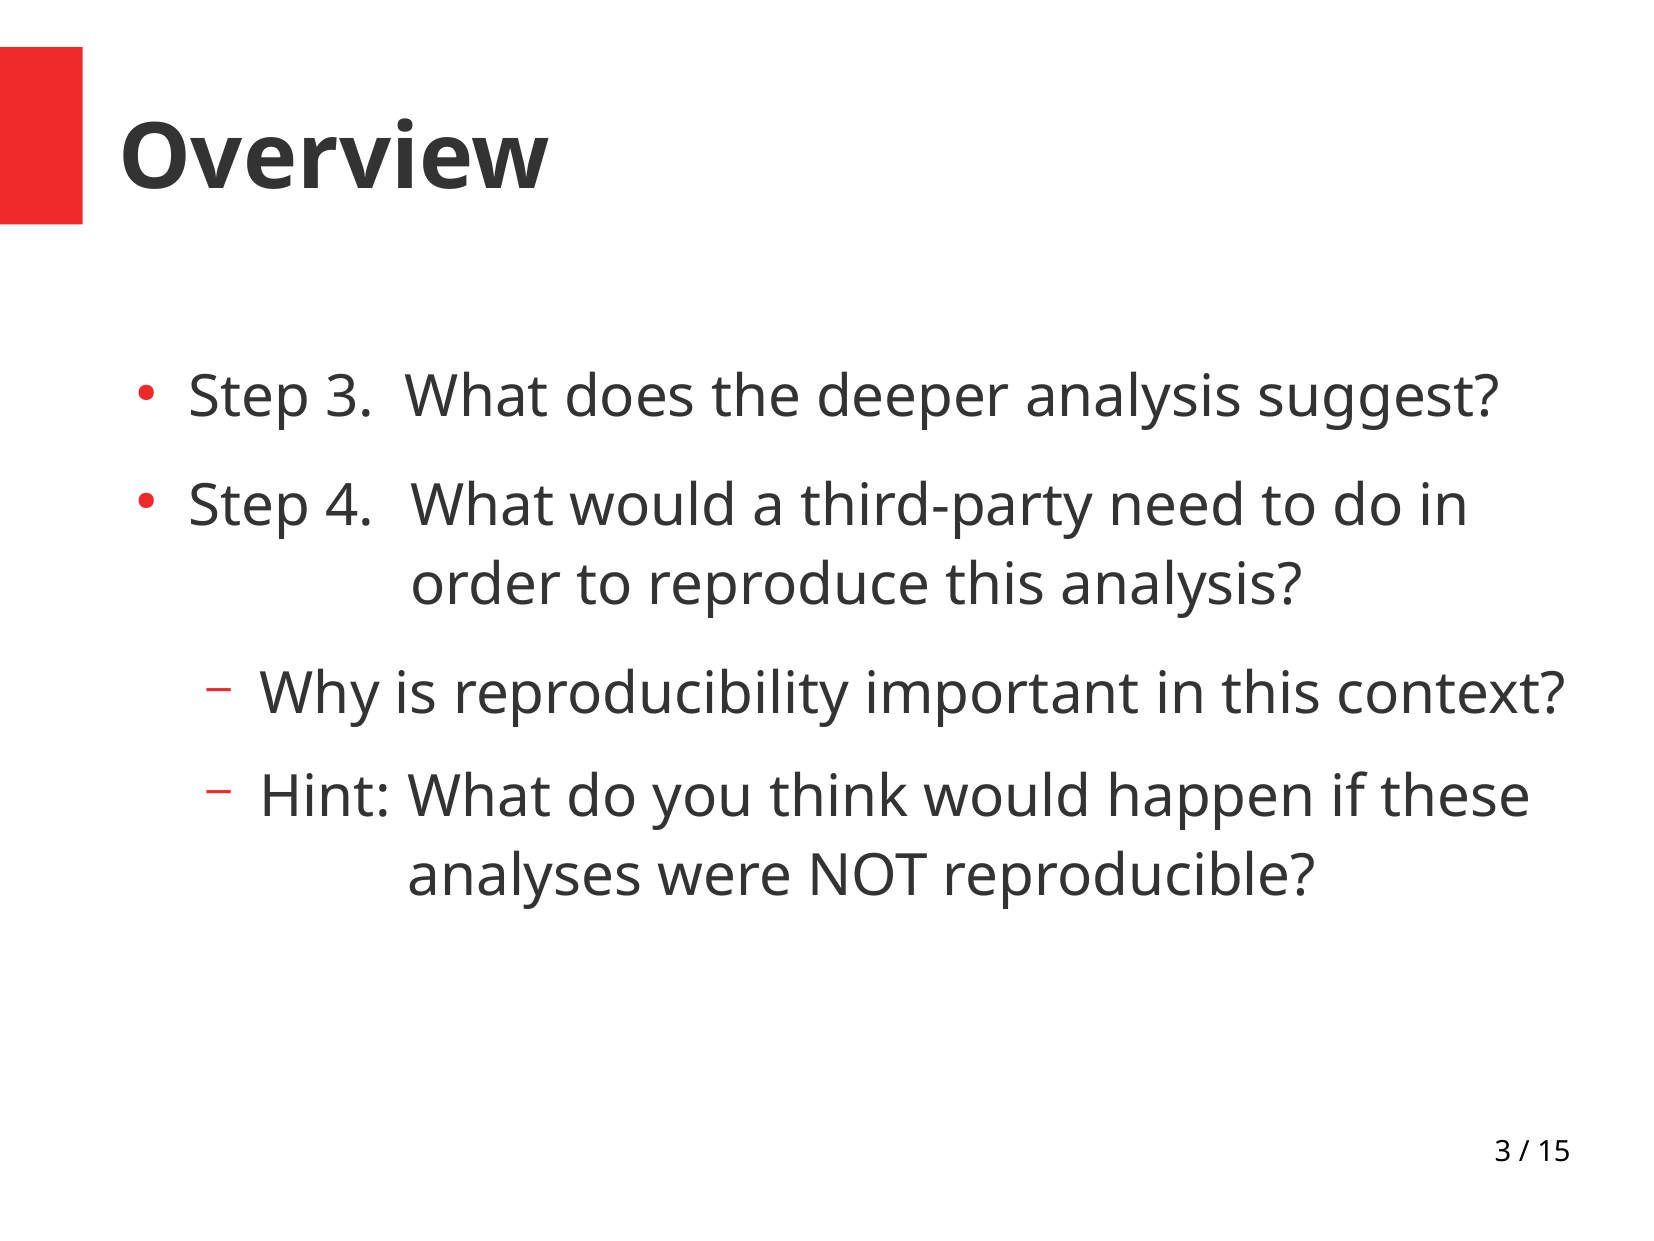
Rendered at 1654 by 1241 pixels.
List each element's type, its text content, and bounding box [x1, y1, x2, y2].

title Overview [118, 49, 1571, 257]
list Step 3. What does the deeper analysis suggest? Step 4. What would a third-party need to do in order to reproduce this analysis? Why is reproducibility important in this context? Hint: What do you think would happen if these analyses were NOT reproducible? [118, 354, 1583, 1074]
